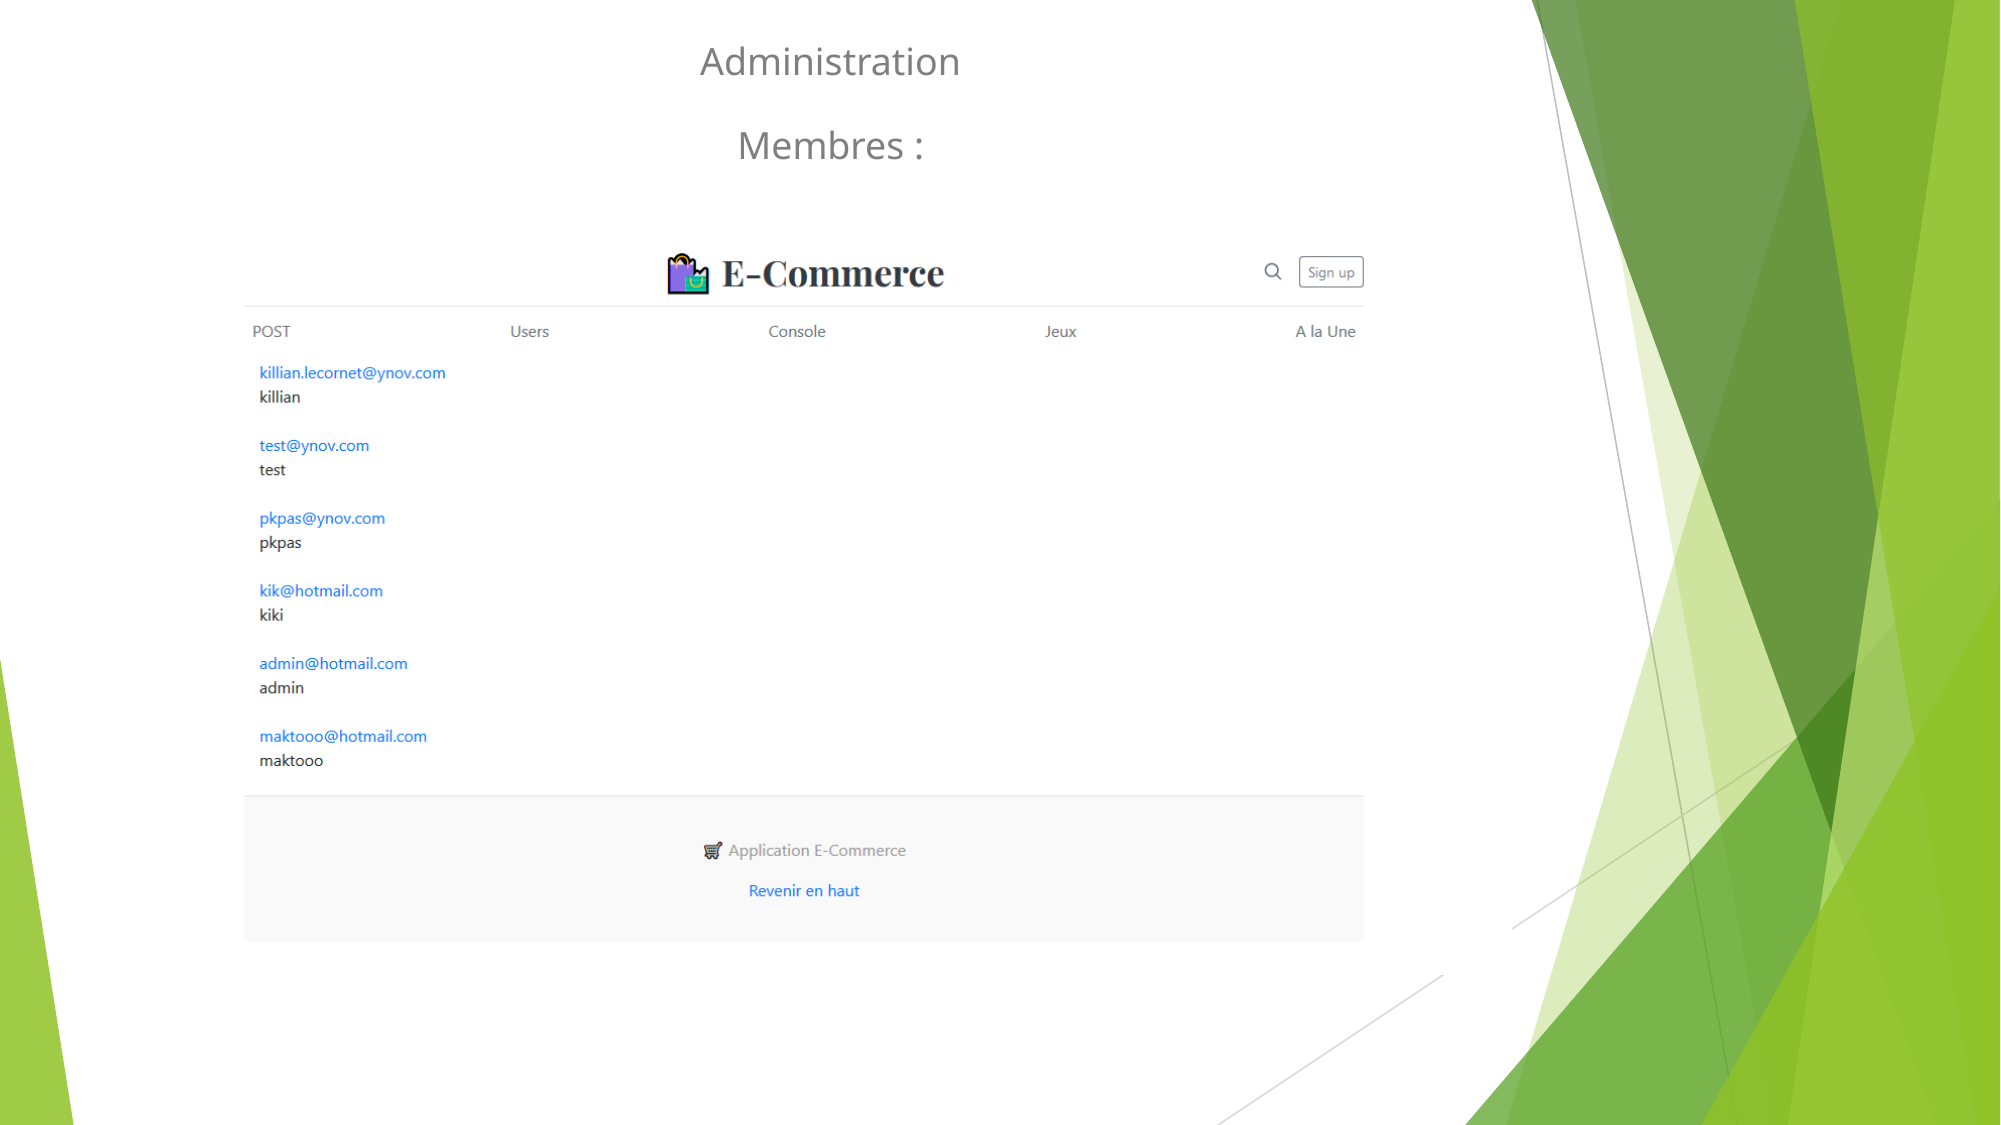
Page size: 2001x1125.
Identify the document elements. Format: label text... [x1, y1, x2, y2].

text_box Administration [151, 30, 1511, 108]
picture [210, 237, 1512, 975]
list Membres : [151, 114, 1511, 192]
